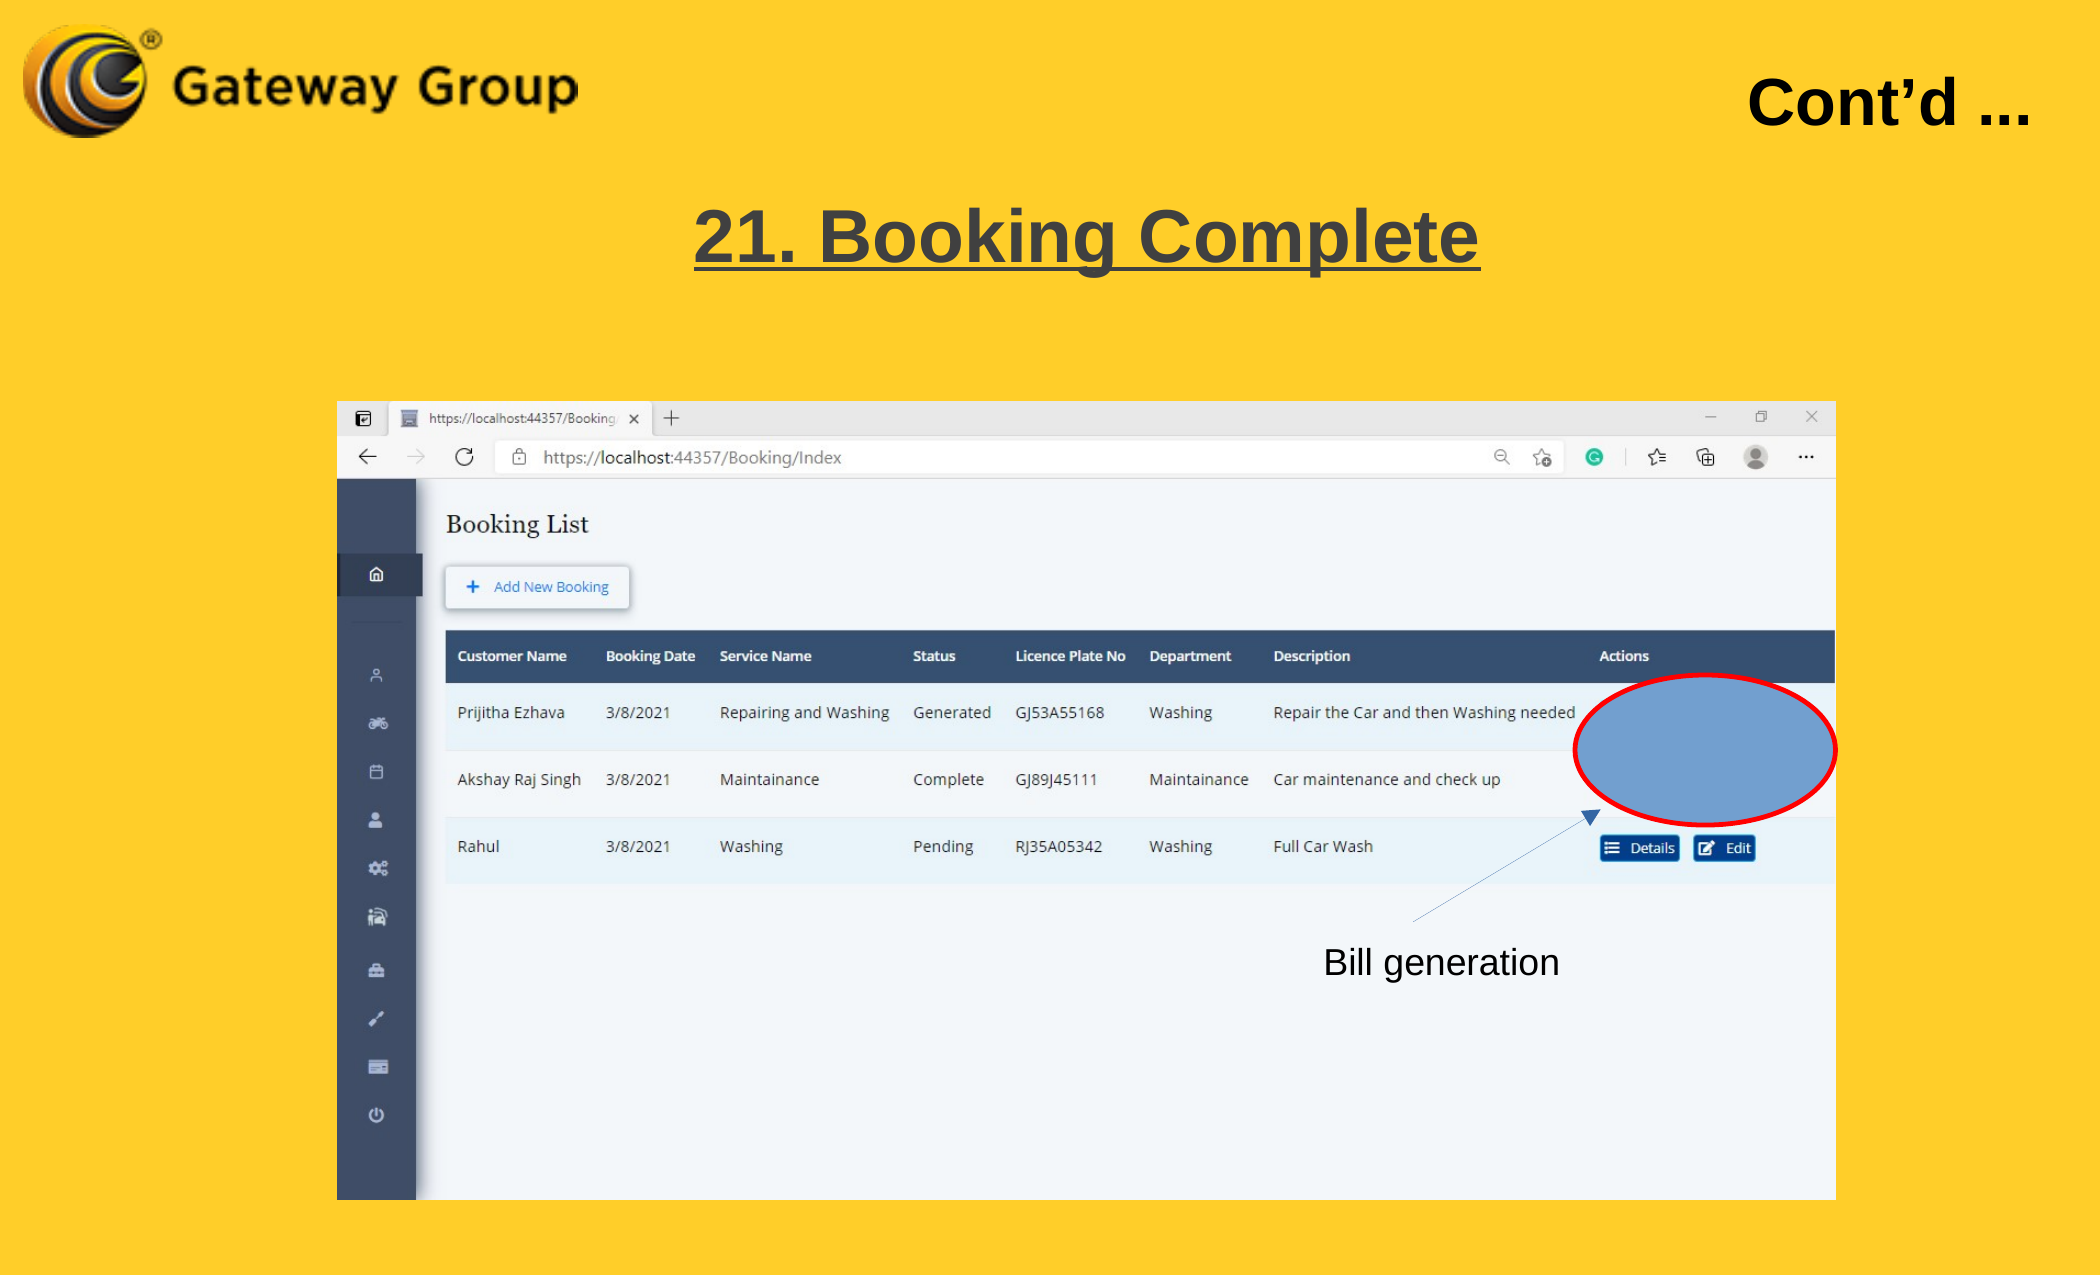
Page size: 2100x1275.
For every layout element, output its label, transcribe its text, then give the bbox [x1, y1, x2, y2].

picture [23, 24, 578, 138]
text_box [1575, 675, 1836, 826]
text_box Cont’d ... [1732, 57, 2063, 147]
picture [337, 401, 1836, 1201]
text_box 21. Booking Complete [600, 187, 1576, 371]
text_box Bill generation [1308, 933, 1609, 991]
